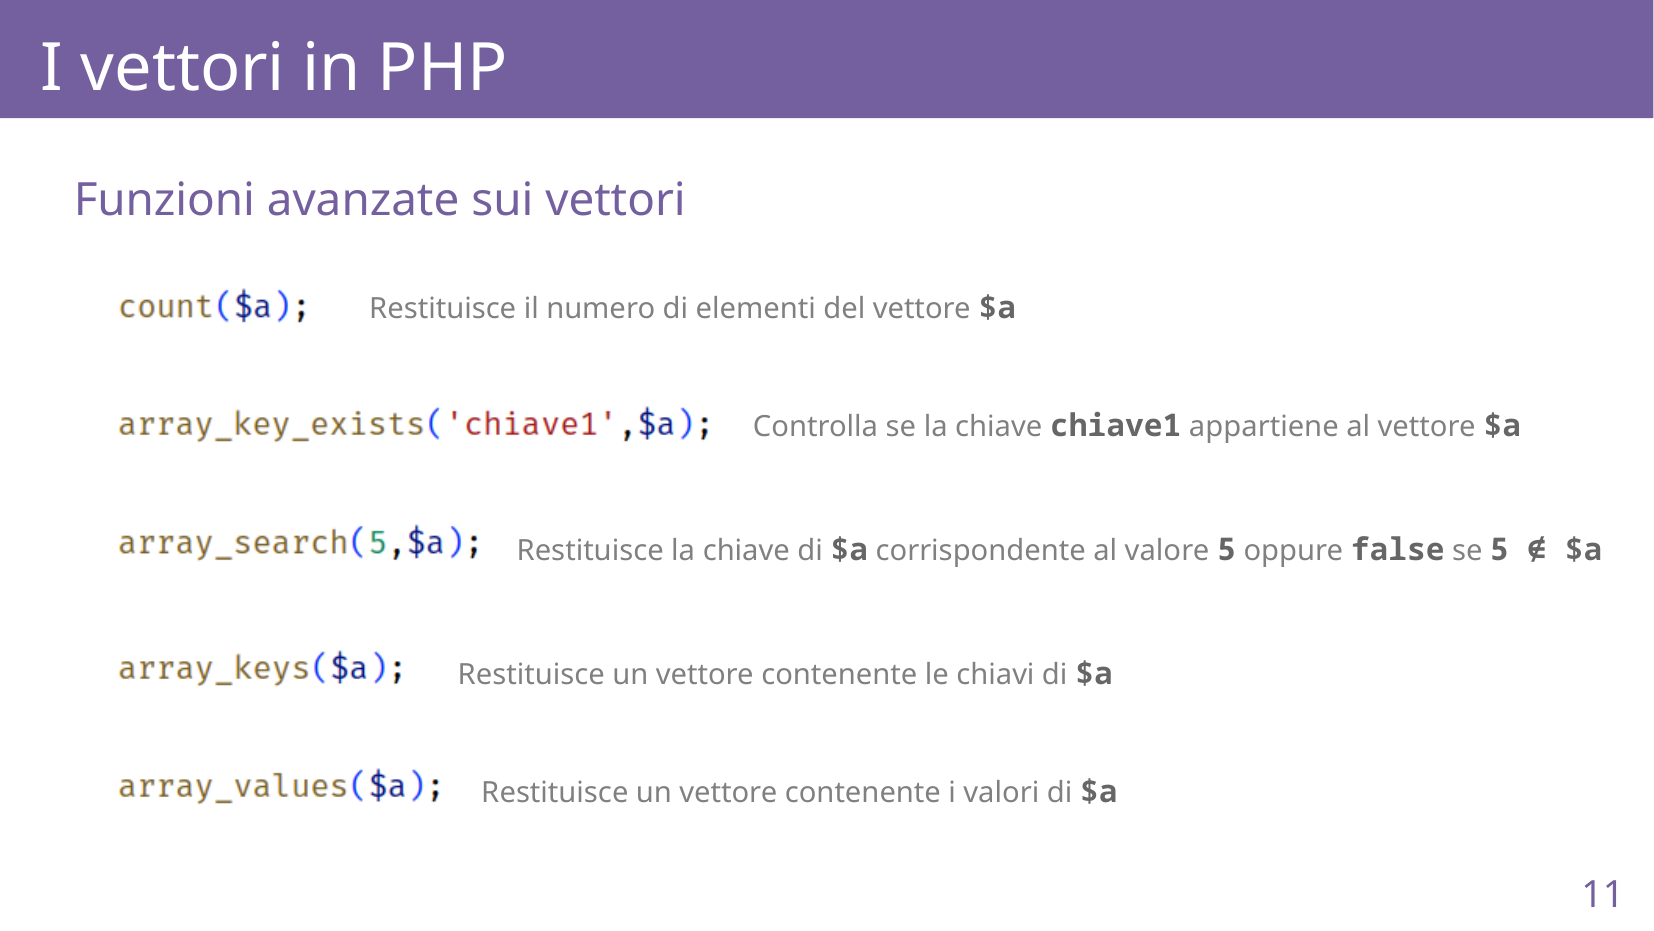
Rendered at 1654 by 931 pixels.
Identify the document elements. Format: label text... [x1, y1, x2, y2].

text_box Restituisce un vettore contenente i valori di $a [466, 761, 1654, 815]
text_box [0, 0, 1654, 119]
text_box Controlla se la chiave chiave1 appartiene al vettore $a [738, 395, 1654, 448]
text_box Restituisce un vettore contenente le chiavi di $a [442, 643, 1625, 697]
text_box Funzioni avanzate sui vettori [59, 158, 1107, 229]
text_box Restituisce il numero di elementi del vettore $a [354, 277, 1536, 330]
picture [106, 501, 508, 584]
text_box Restituisce la chiave di $a corrispondente al valore 5 oppure false se 5 ∉ $a [501, 519, 1654, 573]
picture [106, 745, 466, 827]
picture [106, 383, 739, 466]
text_box I vettori in PHP [25, 11, 523, 107]
picture [106, 265, 321, 343]
text_box <numero> [1510, 860, 1654, 931]
picture [106, 627, 432, 709]
